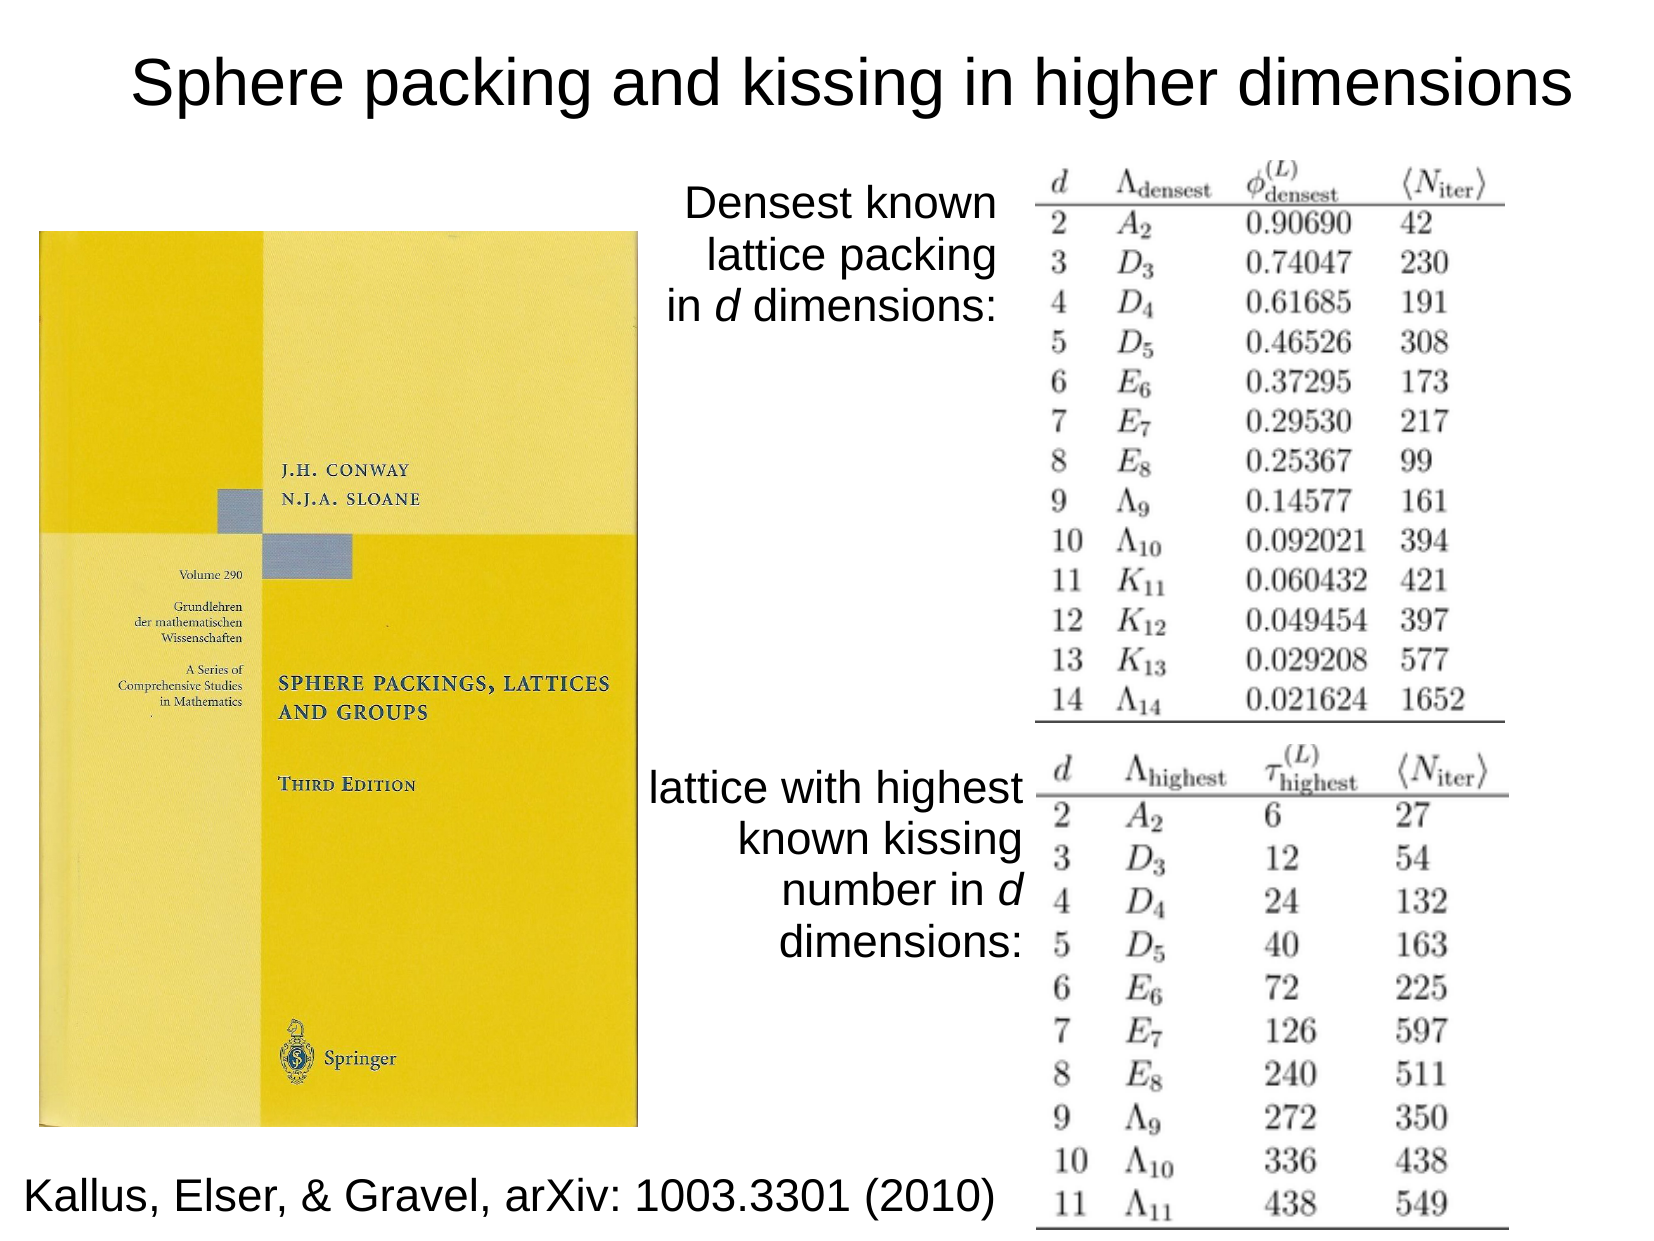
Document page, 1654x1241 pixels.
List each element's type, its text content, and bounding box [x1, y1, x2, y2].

text_box Kallus, Elser, & Gravel, arXiv: 1003.3301 (2010) [8, 1162, 1025, 1229]
text_box Sphere packing and kissing in higher dimensions [116, 37, 1601, 128]
picture [1035, 160, 1505, 723]
text_box Densest known lattice packing in d dimensions: [651, 169, 1013, 339]
text_box lattice with highest known kissing number in d dimensions: [633, 754, 1039, 975]
picture [1036, 744, 1509, 1230]
picture [39, 231, 638, 1127]
